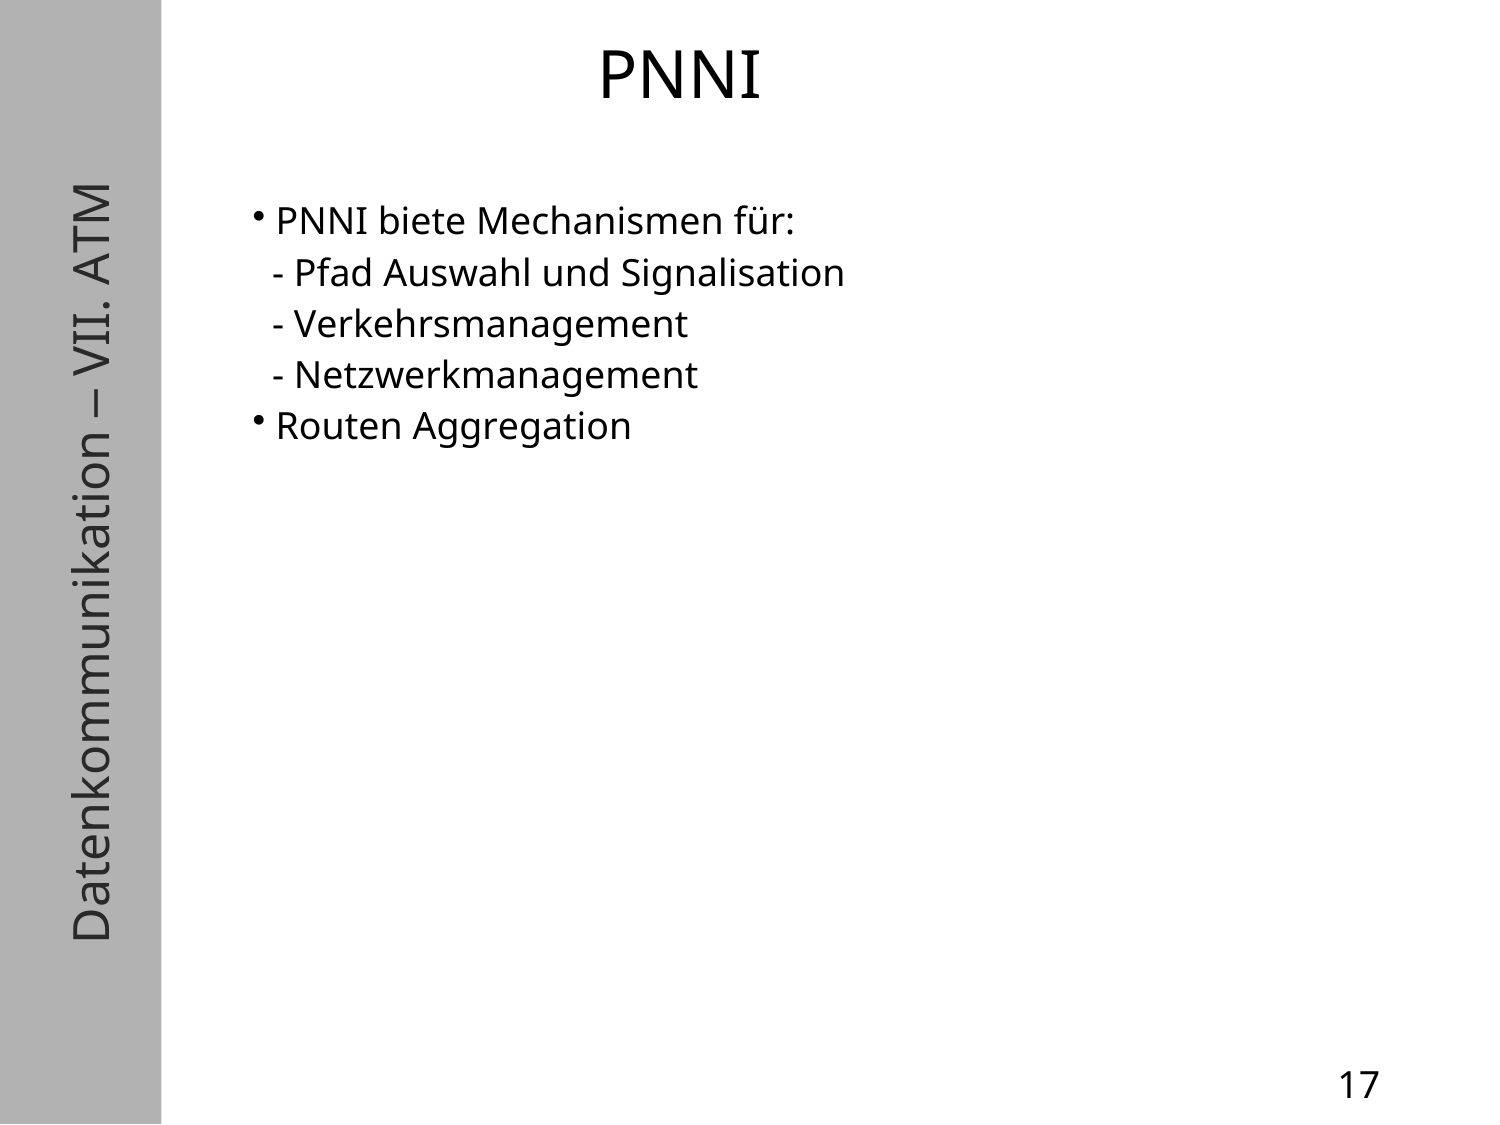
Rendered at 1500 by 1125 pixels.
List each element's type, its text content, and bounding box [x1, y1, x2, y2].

text_box PNNI biete Mechanismen für: - Pfad Auswahl und Signalisation - Verkehrsmanagement - Netzwerkmanagement Routen Aggregation [237, 187, 1449, 899]
text_box [0, 0, 161, 1124]
text_box PNNI [448, 25, 912, 120]
text_box Datenkommunikation – VII. ATM [48, 1, 130, 1125]
text_box <number> [1337, 1054, 1500, 1109]
text_box [212, 162, 1461, 311]
